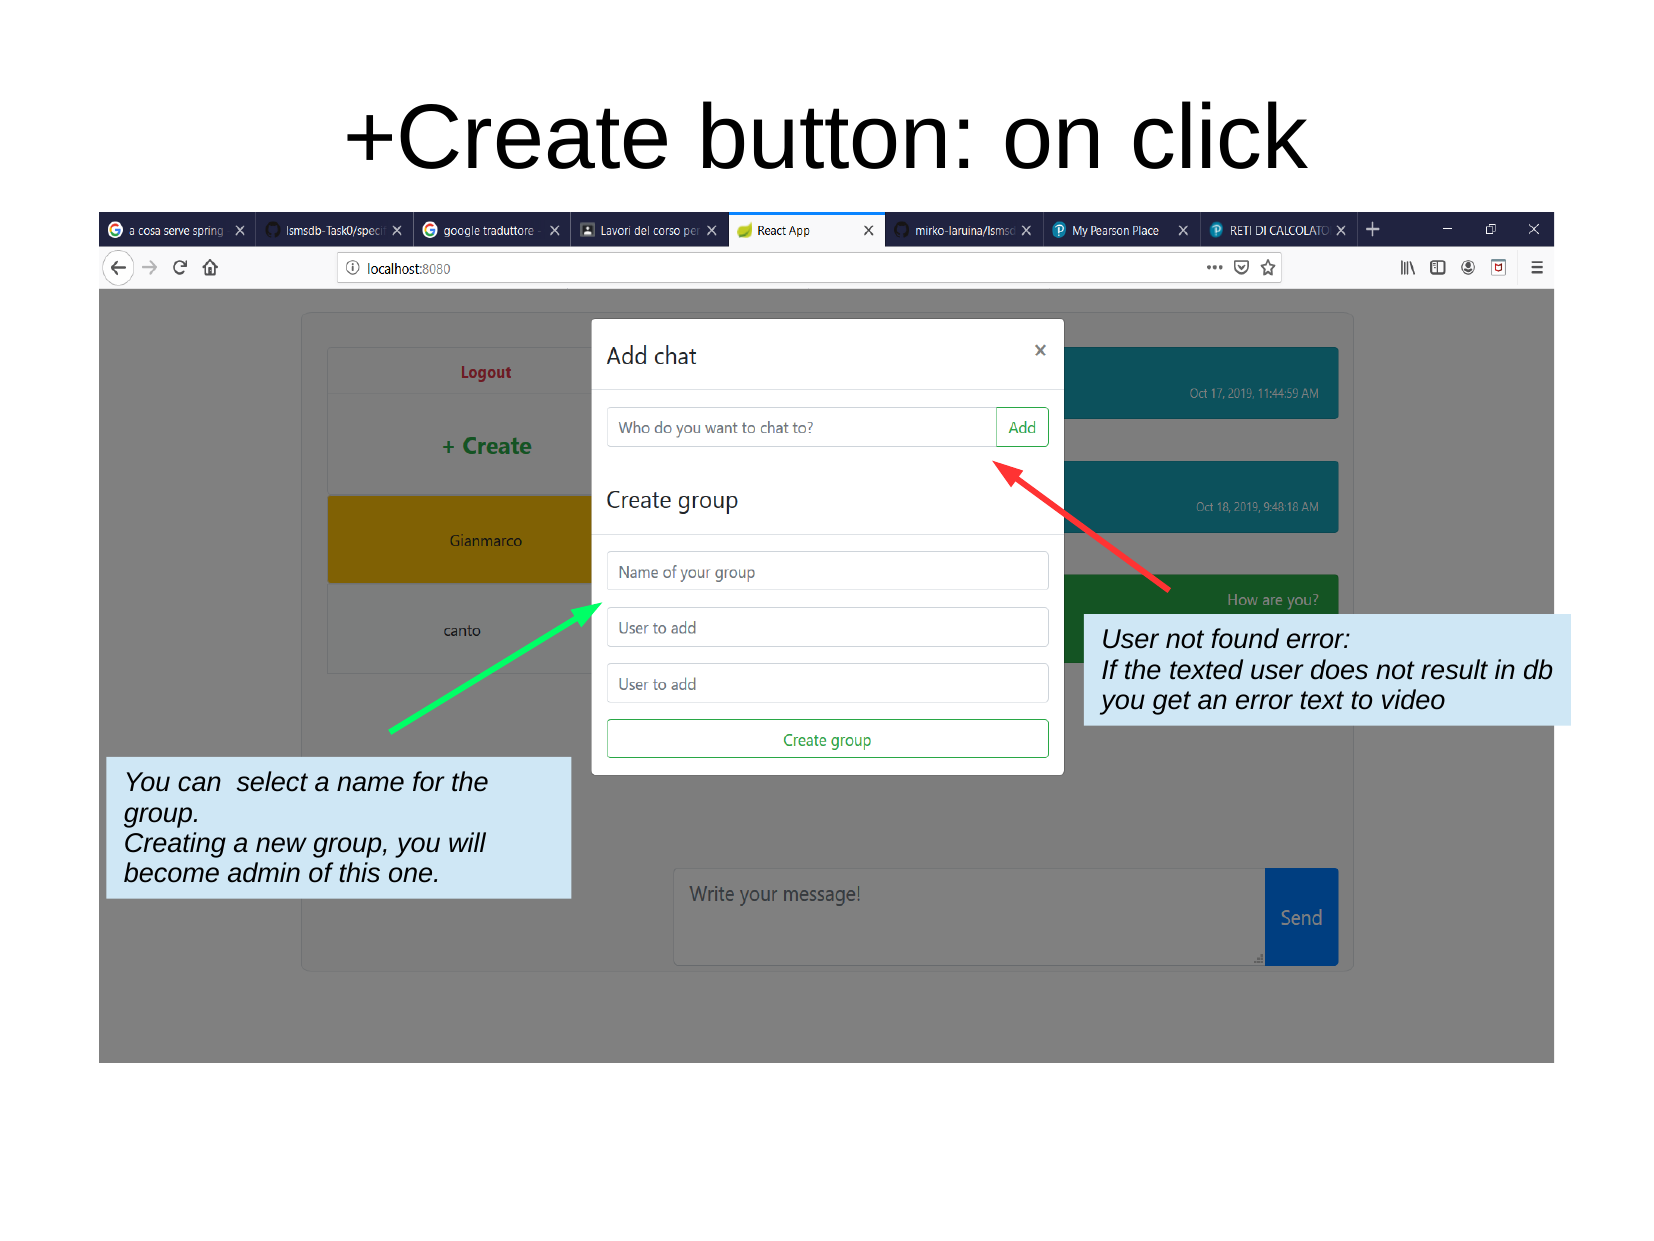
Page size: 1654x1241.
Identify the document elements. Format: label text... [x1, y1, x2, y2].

picture [99, 212, 1555, 1063]
text_box User not found error: If the texted user does not result in db you get an error text to video [1083, 614, 1571, 725]
title +Create button: on click [82, 49, 1571, 225]
text_box You can select a name for the group. Creating a new group, you will become admin of this one. [106, 756, 572, 898]
